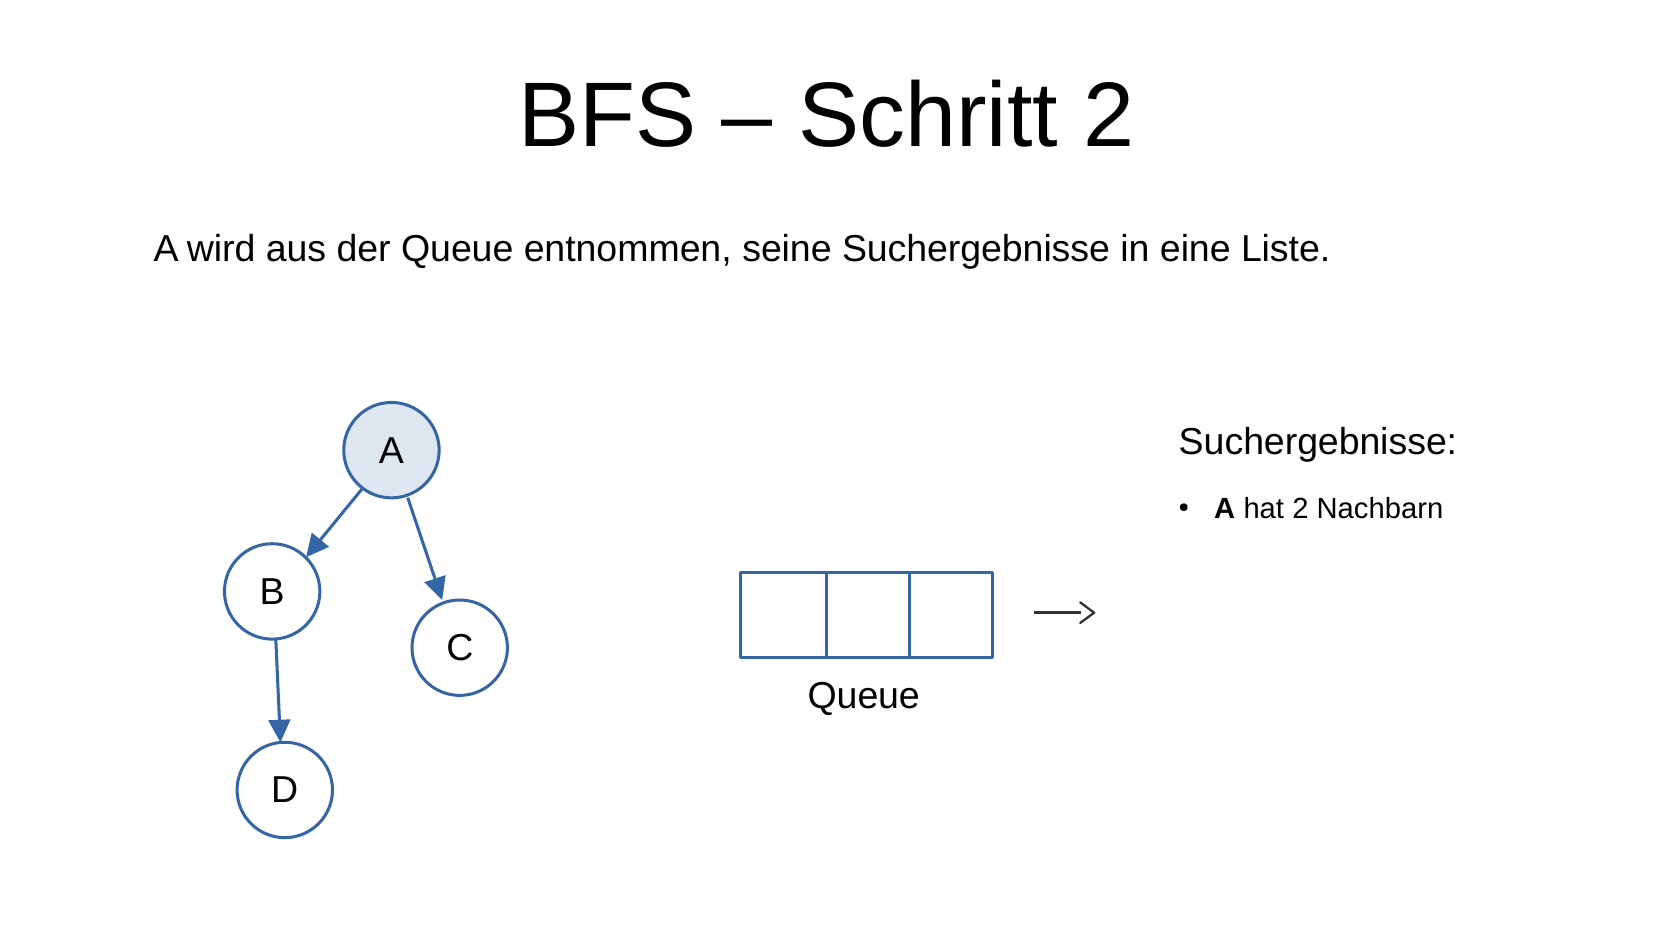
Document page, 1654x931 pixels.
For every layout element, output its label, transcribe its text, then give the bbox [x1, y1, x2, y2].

text_box D [237, 742, 333, 838]
title BFS – Schritt 2 [82, 37, 1571, 193]
text_box C [412, 600, 508, 696]
list A wird aus der Queue entnommen, seine Suchergebnisse in eine Liste. [82, 227, 1571, 365]
text_box Suchergebnisse: [1164, 413, 1536, 476]
text_box A hat 2 Nachbarn [1164, 484, 1497, 747]
text_box B [224, 543, 320, 640]
text_box Queue [792, 667, 938, 730]
text_box A [343, 402, 440, 498]
text_box [740, 572, 993, 658]
